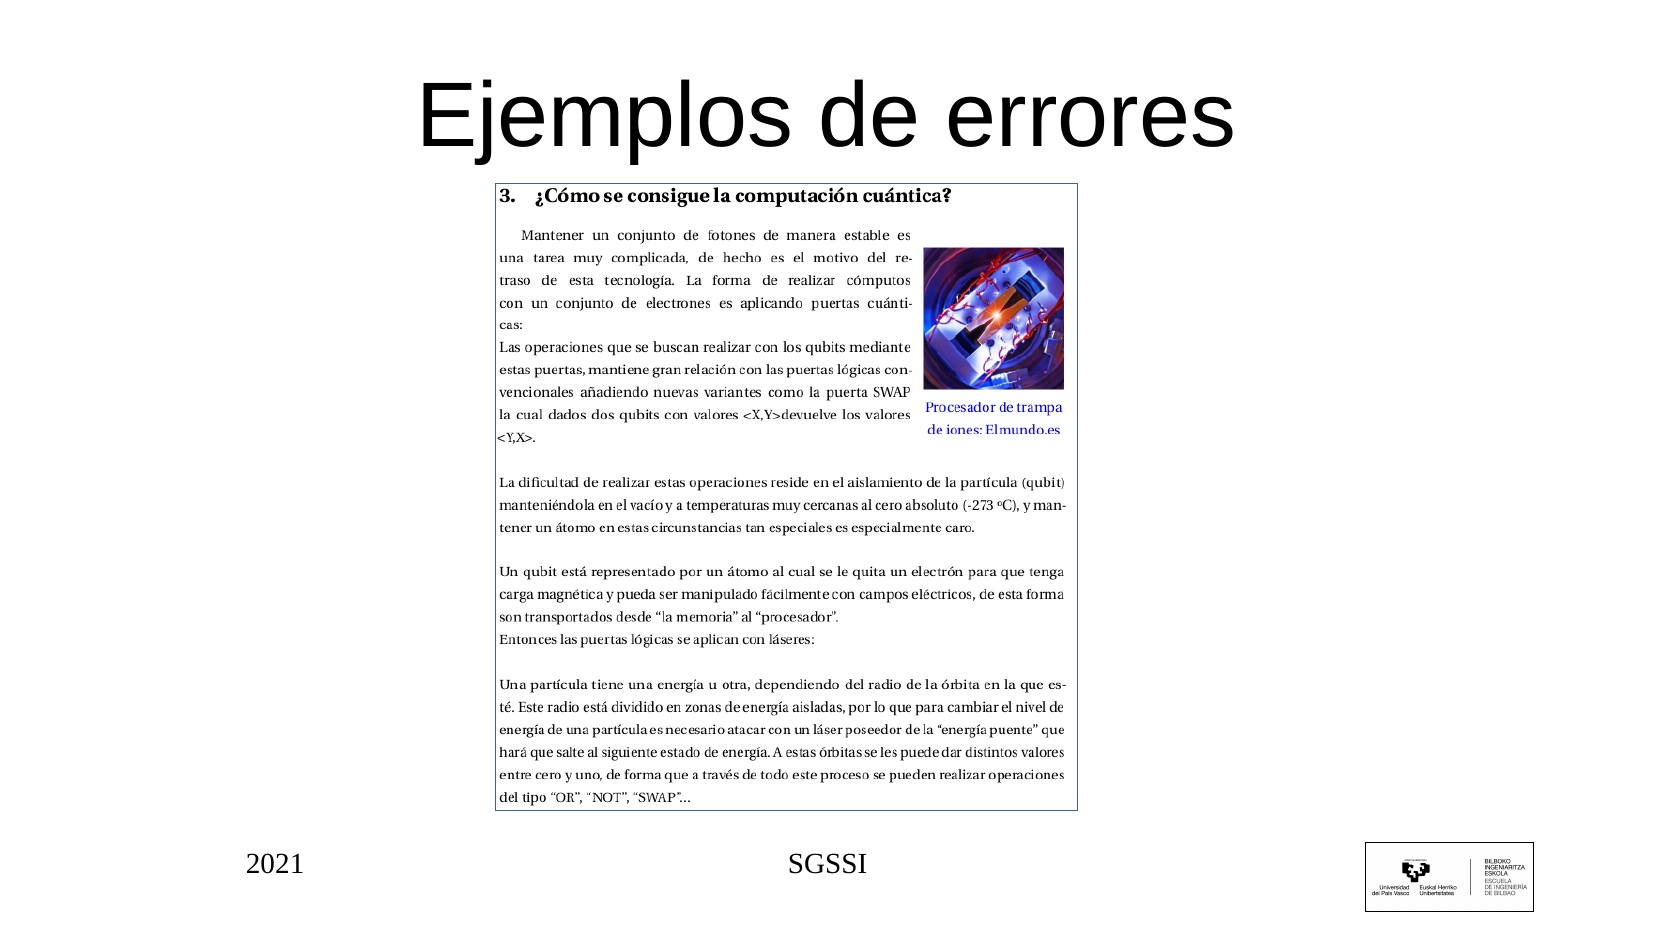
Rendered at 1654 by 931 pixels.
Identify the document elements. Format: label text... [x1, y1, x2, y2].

picture [495, 183, 1078, 811]
title Ejemplos de errores [82, 37, 1571, 193]
picture [1366, 843, 1533, 911]
